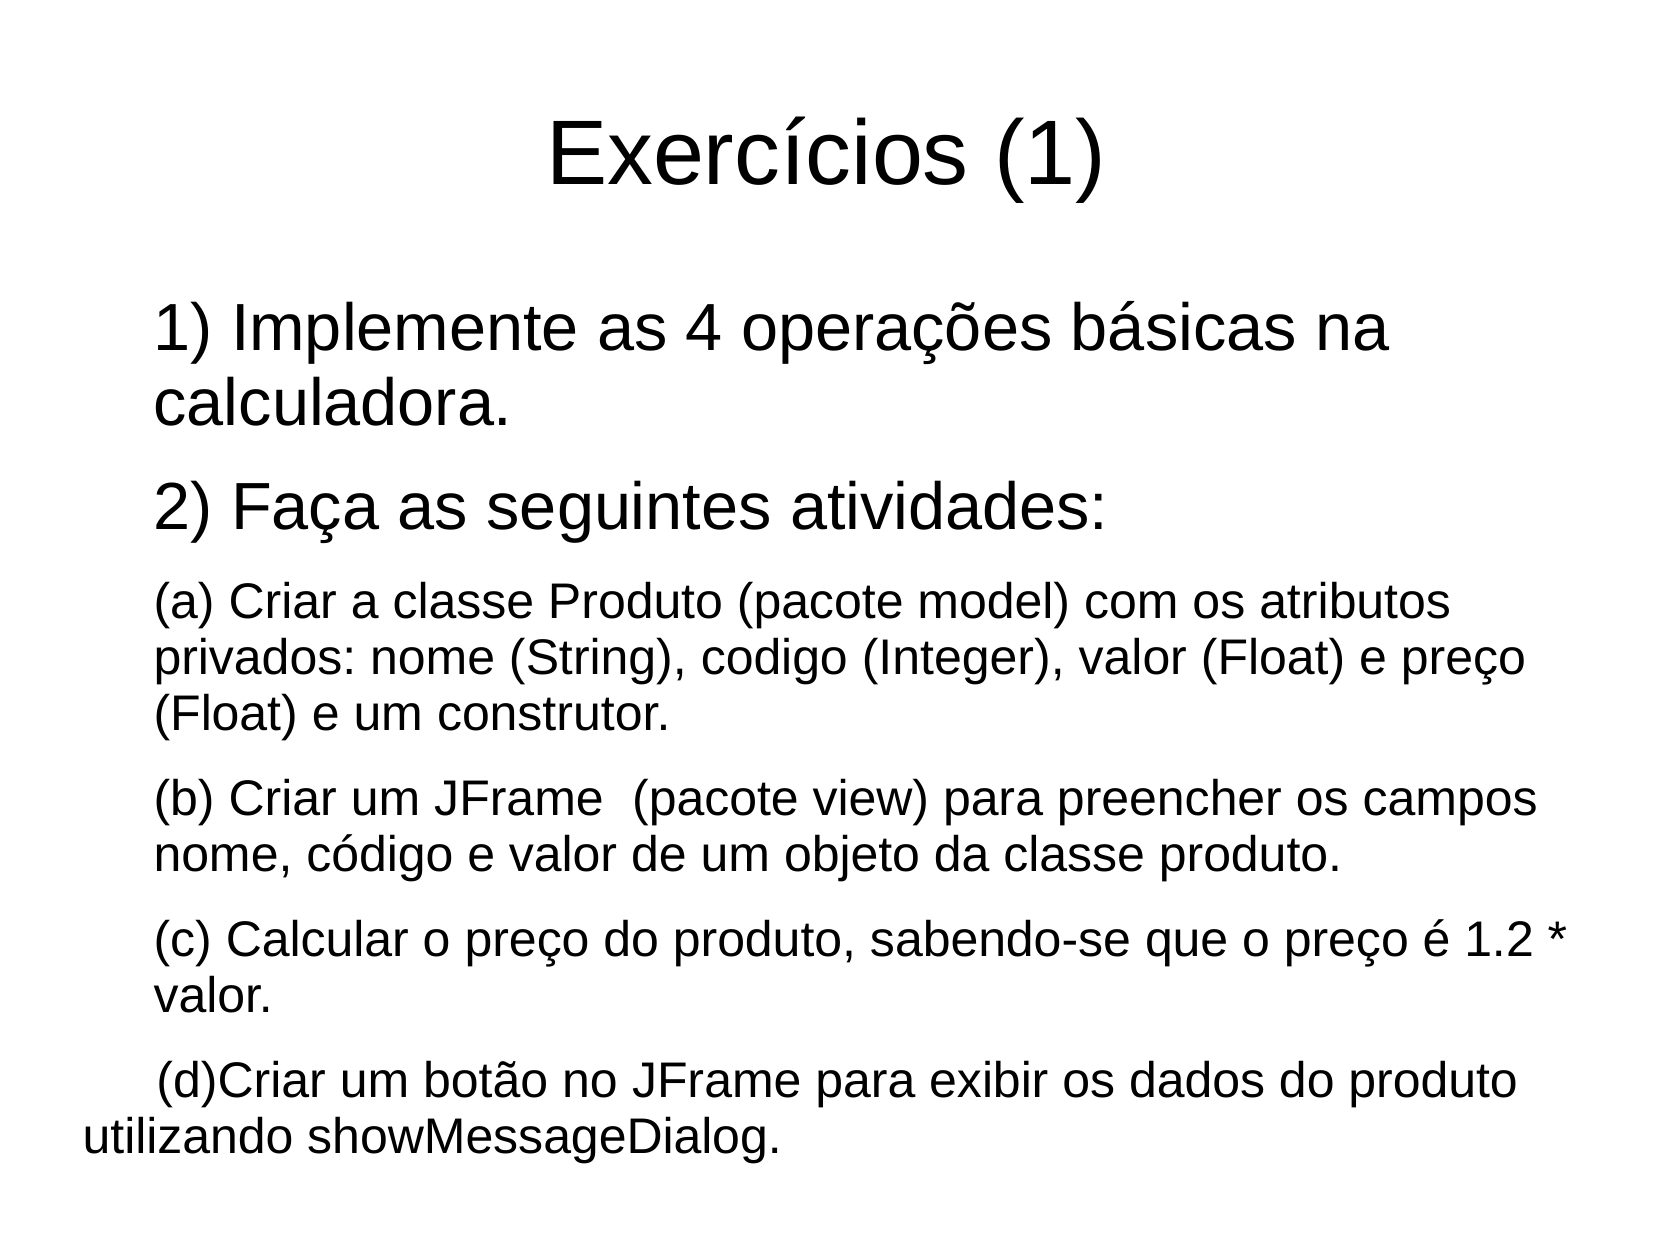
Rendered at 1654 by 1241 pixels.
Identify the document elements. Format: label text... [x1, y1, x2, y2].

title Exercícios (1) [82, 49, 1571, 257]
list 1) Implemente as 4 operações básicas na calculadora. 2) Faça as seguintes atividades: (a) Criar a classe Produto (pacote model) com os atributos privados: nome (String), codigo (Integer), valor (Float) e preço (Float) e um construtor. (b) Criar um JFrame (pacote view) para preencher os campos nome, código e valor de um objeto da classe produto. (c) Calcular o preço do produto, sabendo-se que o preço é 1.2 * valor. (d)Criar um botão no JFrame para exibir os dados do produto utilizando showMessageDialog. [82, 290, 1571, 1164]
